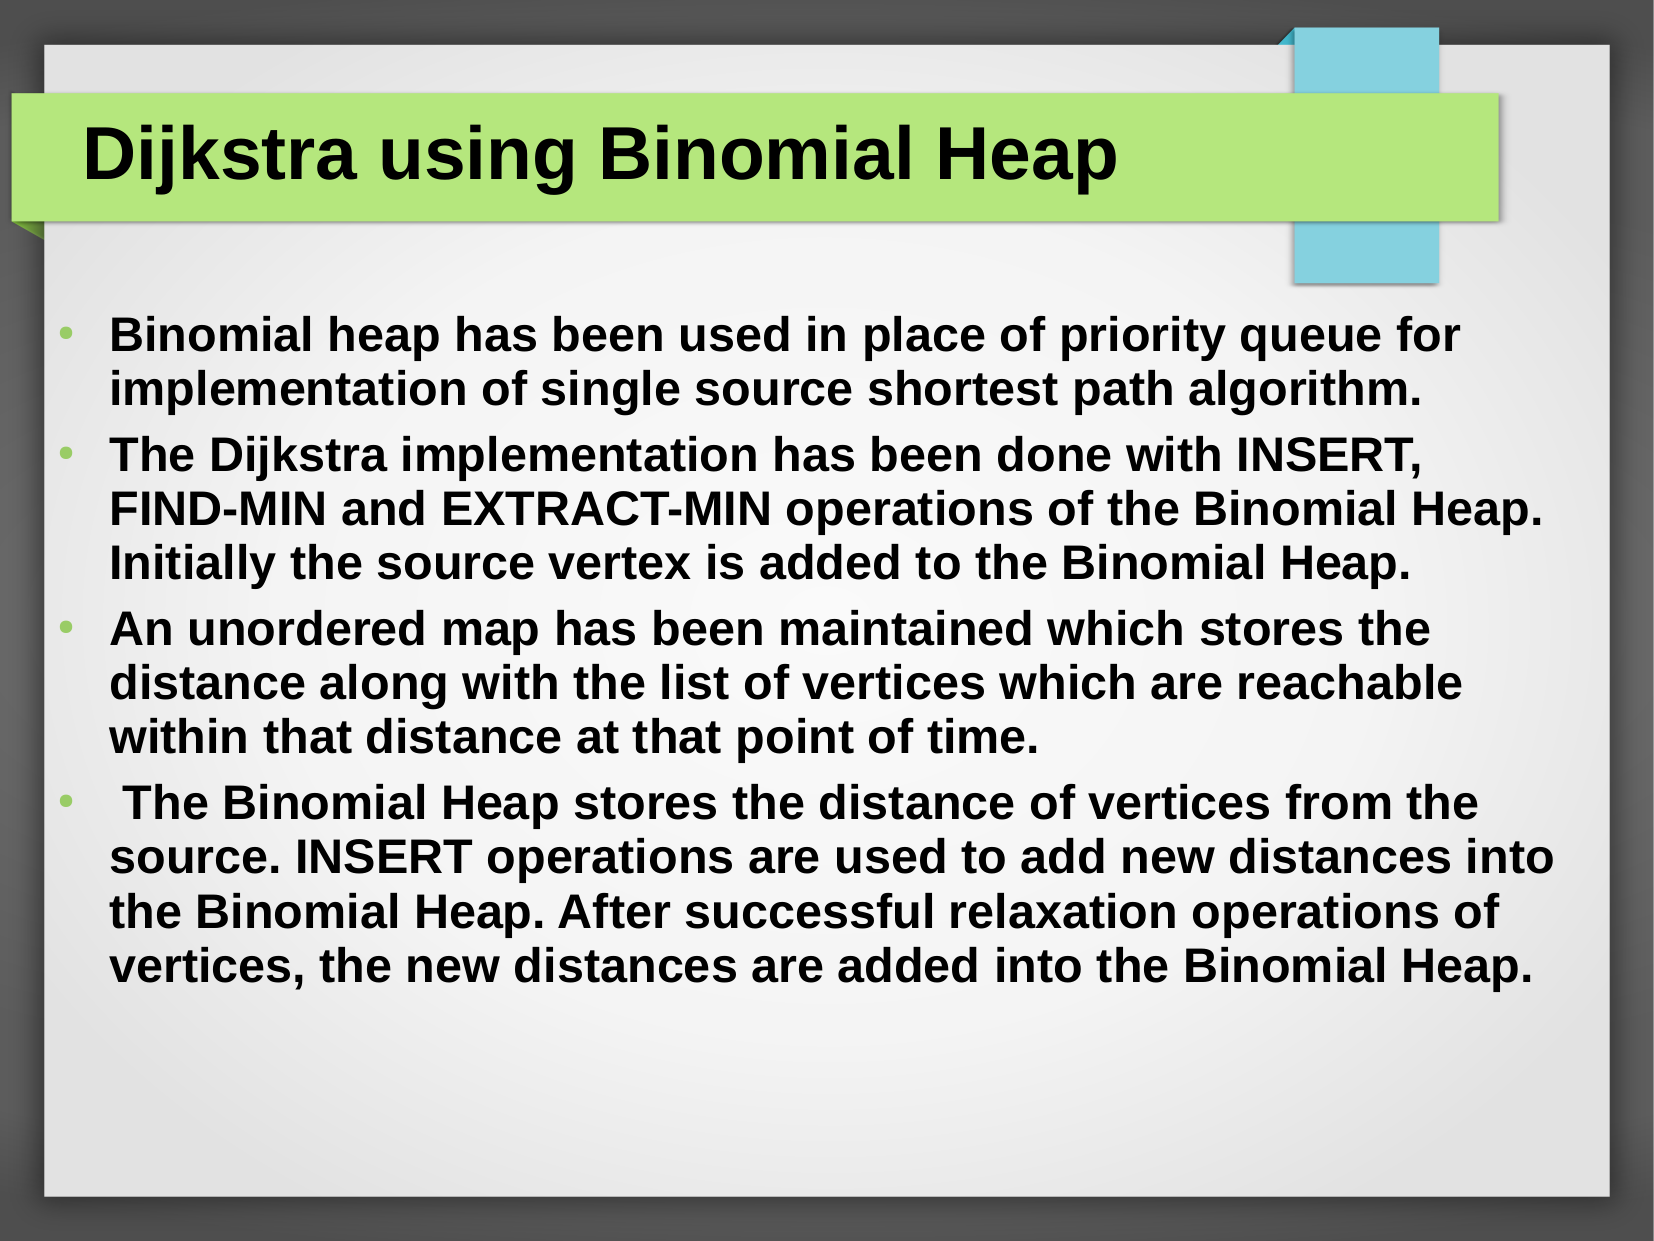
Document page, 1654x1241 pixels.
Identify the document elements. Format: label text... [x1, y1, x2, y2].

list Binomial heap has been used in place of priority queue for implementation of single source shortest path algorithm. The Dijkstra implementation has been done with INSERT, FIND-MIN and EXTRACT-MIN operations of the Binomial Heap. Initially the source vertex is added to the Binomial Heap. An unordered map has been maintained which stores the distance along with the list of vertices which are reachable within that distance at that point of time. The Binomial Heap stores the distance of vertices from the source. INSERT operations are used to add new distances into the Binomial Heap. After successful relaxation operations of vertices, the new distances are added into the Binomial Heap. [40, 307, 1560, 1087]
picture [0, 0, 1654, 1241]
title Dijkstra using Binomial Heap [82, 94, 1264, 213]
